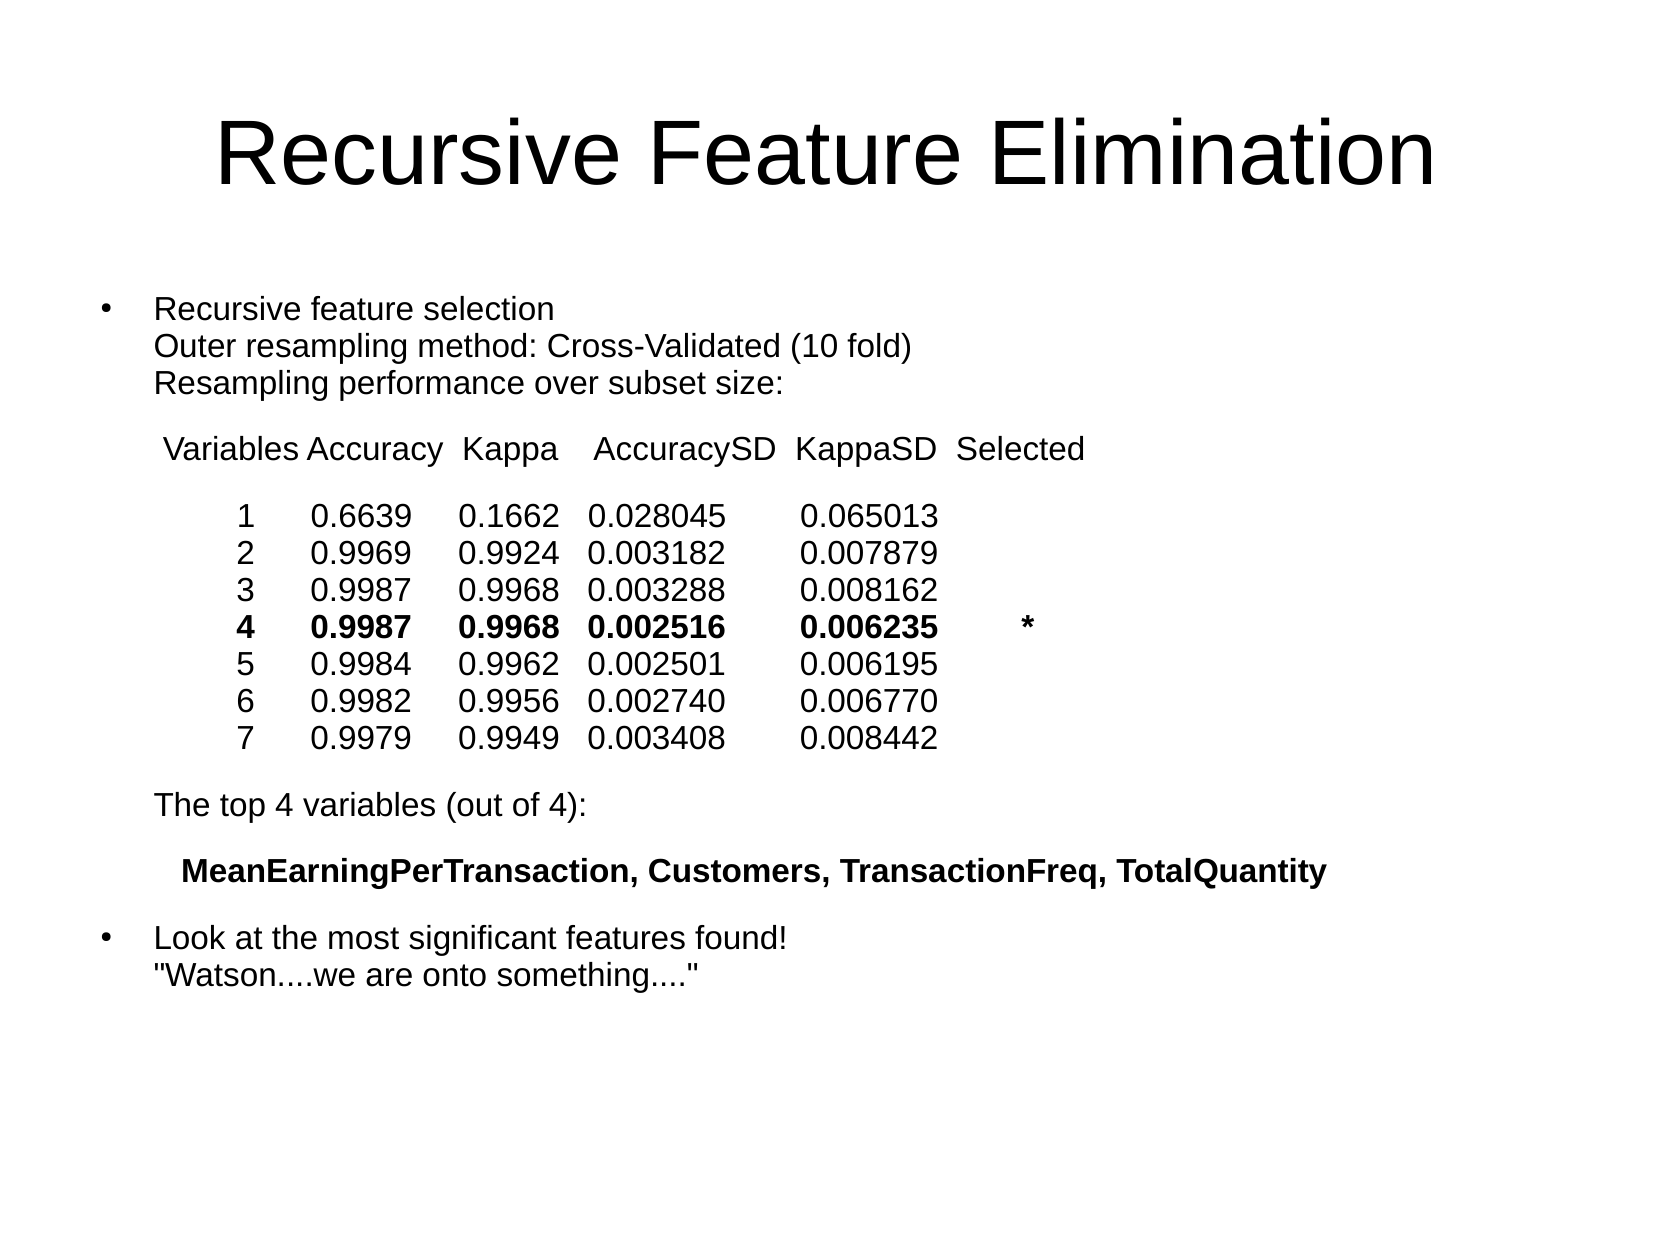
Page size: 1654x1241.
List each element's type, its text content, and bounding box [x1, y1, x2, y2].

list Recursive feature selection Outer resampling method: Cross-Validated (10 fold) Resampling performance over subset size: Variables Accuracy Kappa AccuracySD KappaSD Selected 1 0.6639 0.1662 0.028045 0.065013 2 0.9969 0.9924 0.003182 0.007879 3 0.9987 0.9968 0.003288 0.008162 4 0.9987 0.9968 0.002516 0.006235 * 5 0.9984 0.9962 0.002501 0.006195 6 0.9982 0.9956 0.002740 0.006770 7 0.9979 0.9949 0.003408 0.008442 The top 4 variables (out of 4): MeanEarningPerTransaction, Customers, TransactionFreq, TotalQuantity Look at the most significant features found! "Watson....we are onto something...." [82, 290, 1571, 1109]
title Recursive Feature Elimination [82, 49, 1571, 257]
